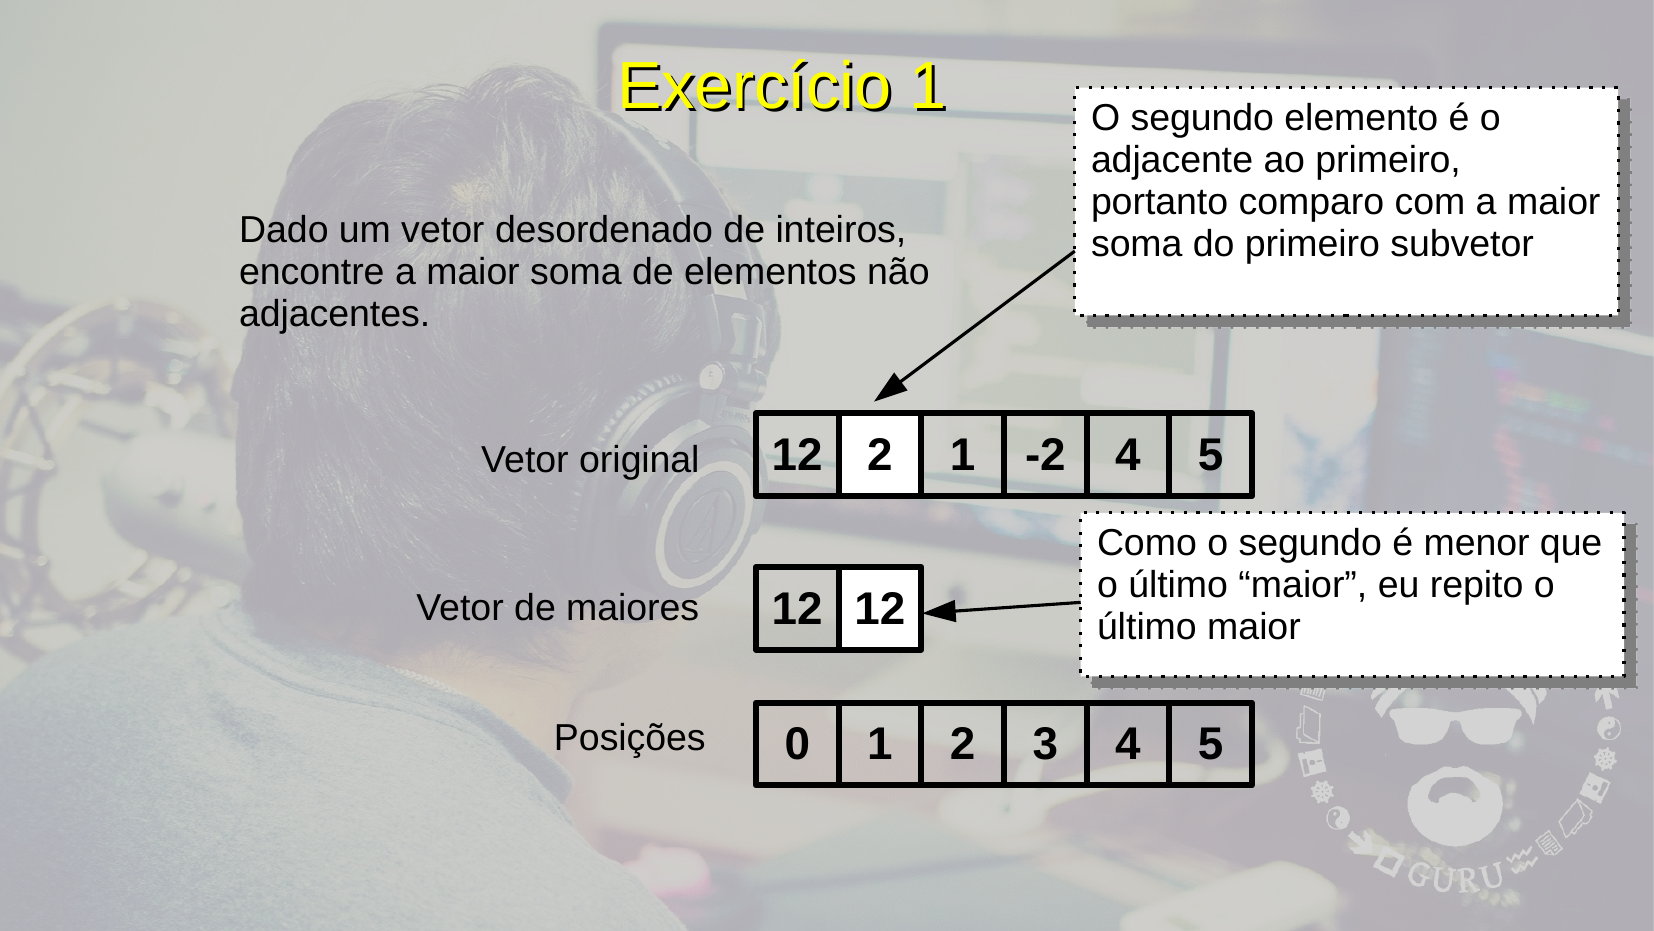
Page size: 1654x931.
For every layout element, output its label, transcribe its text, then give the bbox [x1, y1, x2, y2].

text_box O segundo elemento é o adjacente ao primeiro, portanto comparo com a maior soma do primeiro subvetor [1074, 87, 1619, 316]
text_box 2 [838, 413, 921, 497]
text_box 0 [755, 702, 838, 786]
text_box 1 [921, 413, 1003, 497]
text_box Vetor original [466, 431, 751, 488]
text_box -2 [1003, 413, 1086, 497]
text_box 12 [838, 566, 922, 650]
text_box 12 [755, 566, 838, 650]
text_box Posições [401, 708, 721, 780]
text_box Dado um vetor desordenado de inteiros, encontre a maior soma de elementos não adjacentes. [224, 200, 969, 367]
text_box Exercício 1 [602, 40, 1105, 130]
text_box 4 [1086, 413, 1169, 497]
text_box 3 [1003, 702, 1086, 786]
text_box 1 [838, 702, 921, 786]
text_box 5 [1169, 702, 1252, 786]
text_box 5 [1169, 413, 1252, 497]
text_box 2 [921, 702, 1003, 786]
text_box Como o segundo é menor que o último “maior”, eu repito o último maior [1080, 512, 1625, 677]
text_box Vetor de maiores [401, 578, 721, 650]
text_box 4 [1086, 702, 1169, 786]
text_box 12 [755, 413, 838, 497]
